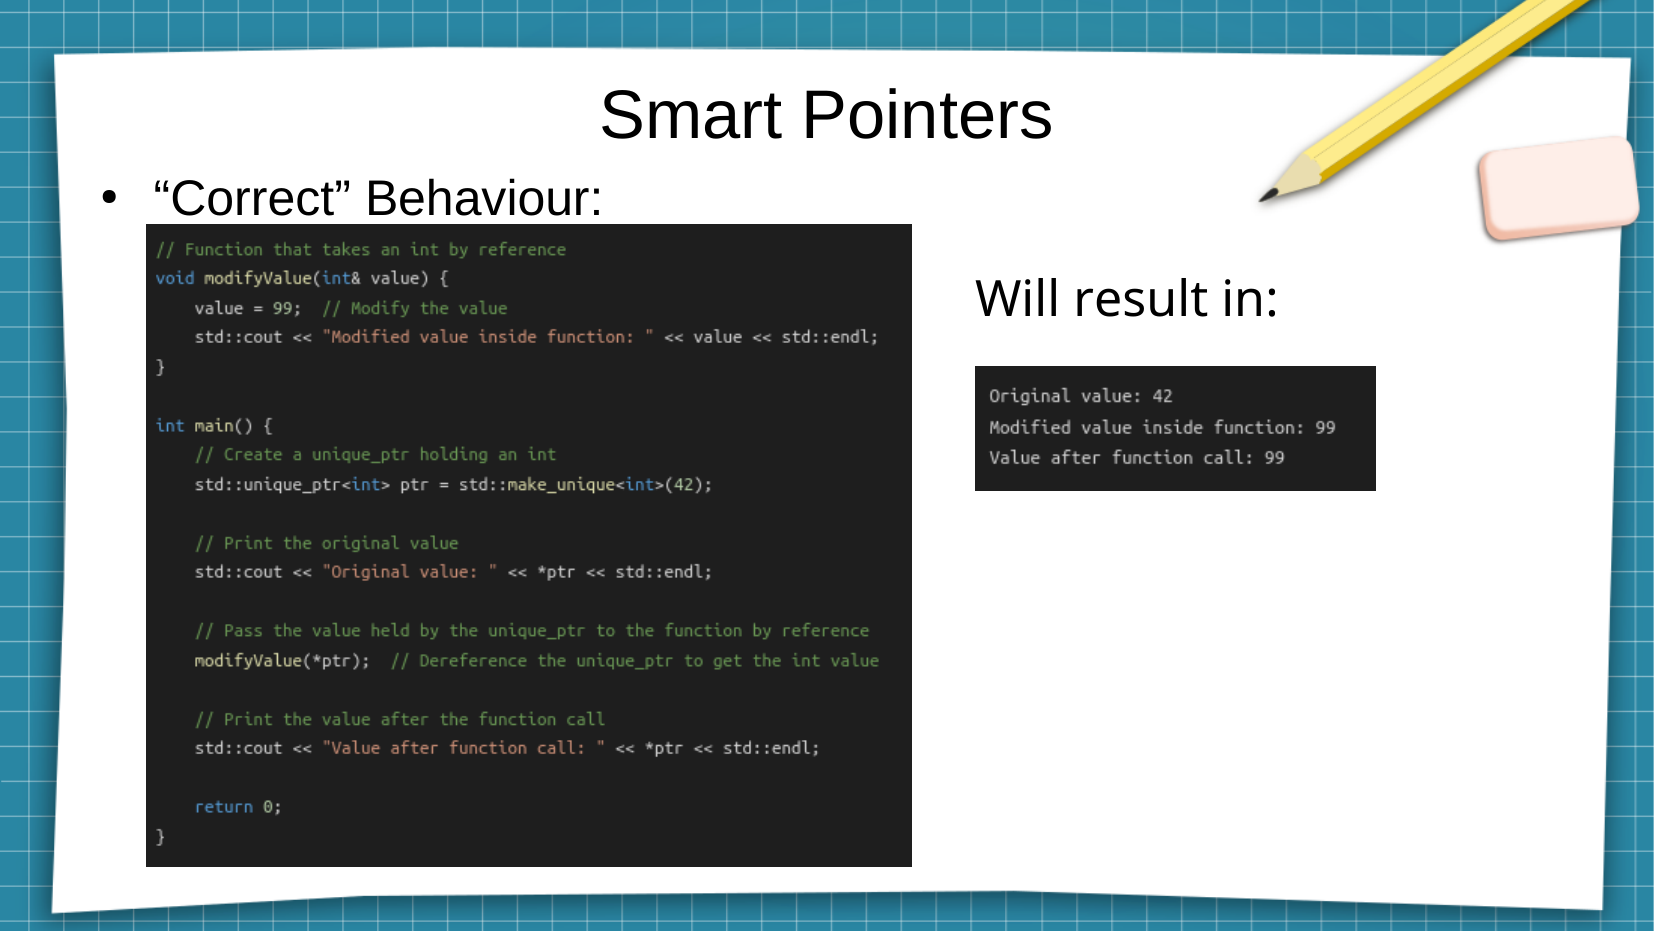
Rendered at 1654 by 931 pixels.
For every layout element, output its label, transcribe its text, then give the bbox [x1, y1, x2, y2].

picture [0, 0, 1654, 931]
text_box Will result in: [975, 262, 1351, 331]
list “Correct” Behaviour: [82, 170, 1571, 710]
title Smart Pointers [82, 37, 1571, 170]
